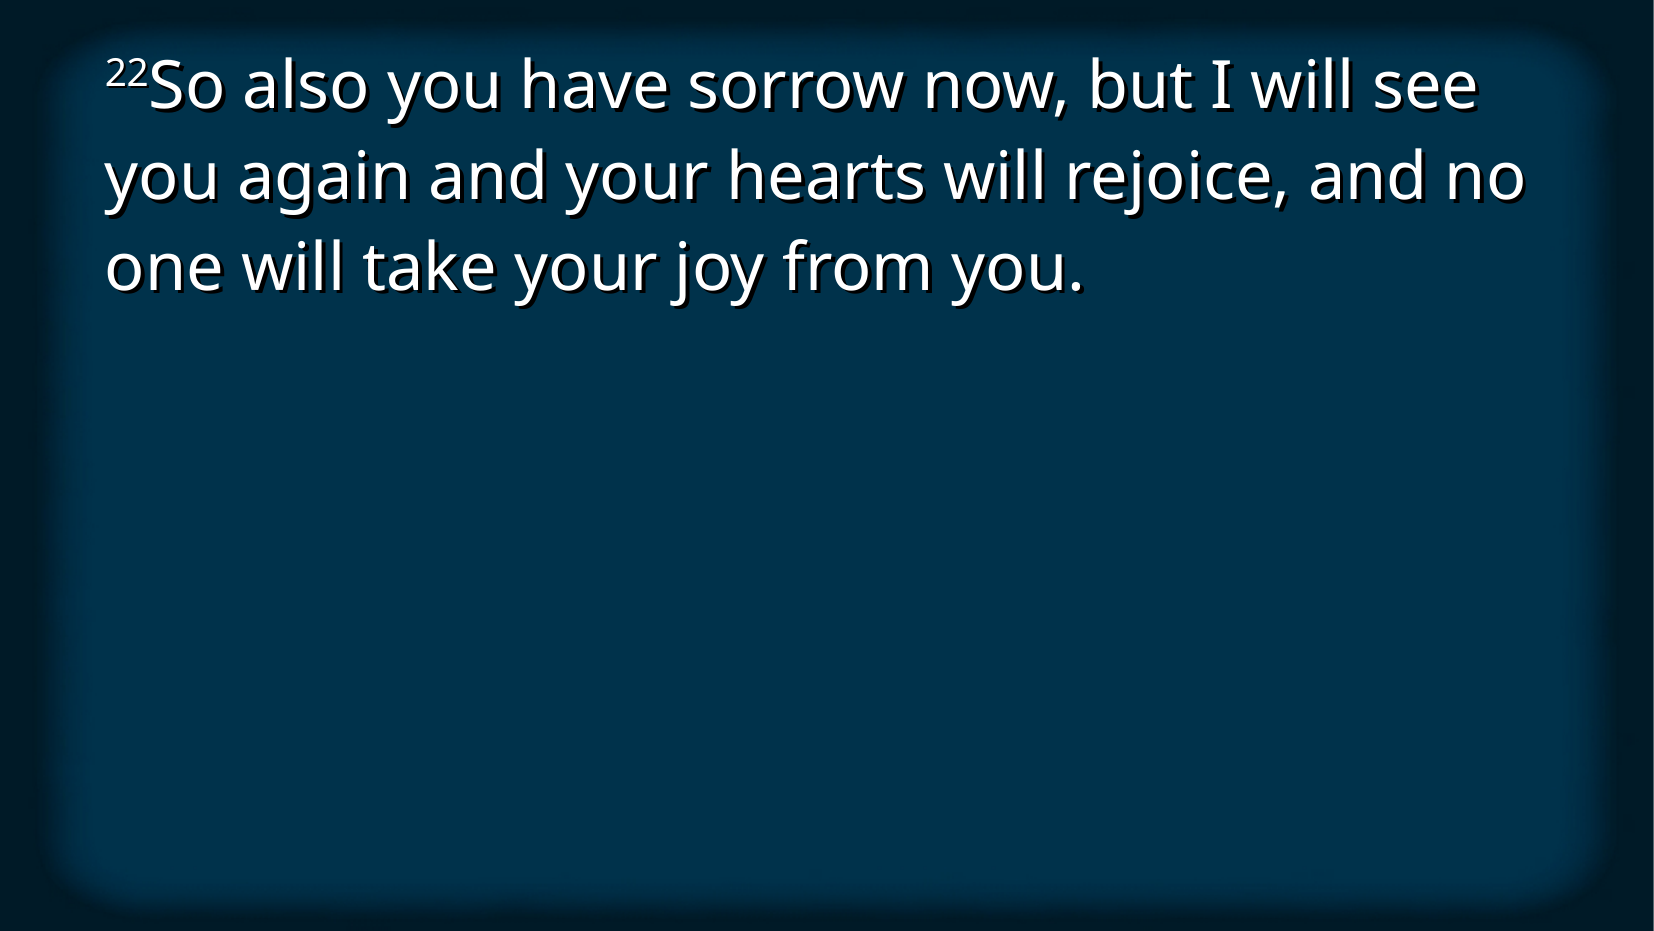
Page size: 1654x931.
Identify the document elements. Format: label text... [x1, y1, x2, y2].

picture [0, 0, 1654, 931]
text_box 22So also you have sorrow now, but I will see you again and your hearts will rejoice, and no one will take your joy from you. [90, 30, 1576, 312]
